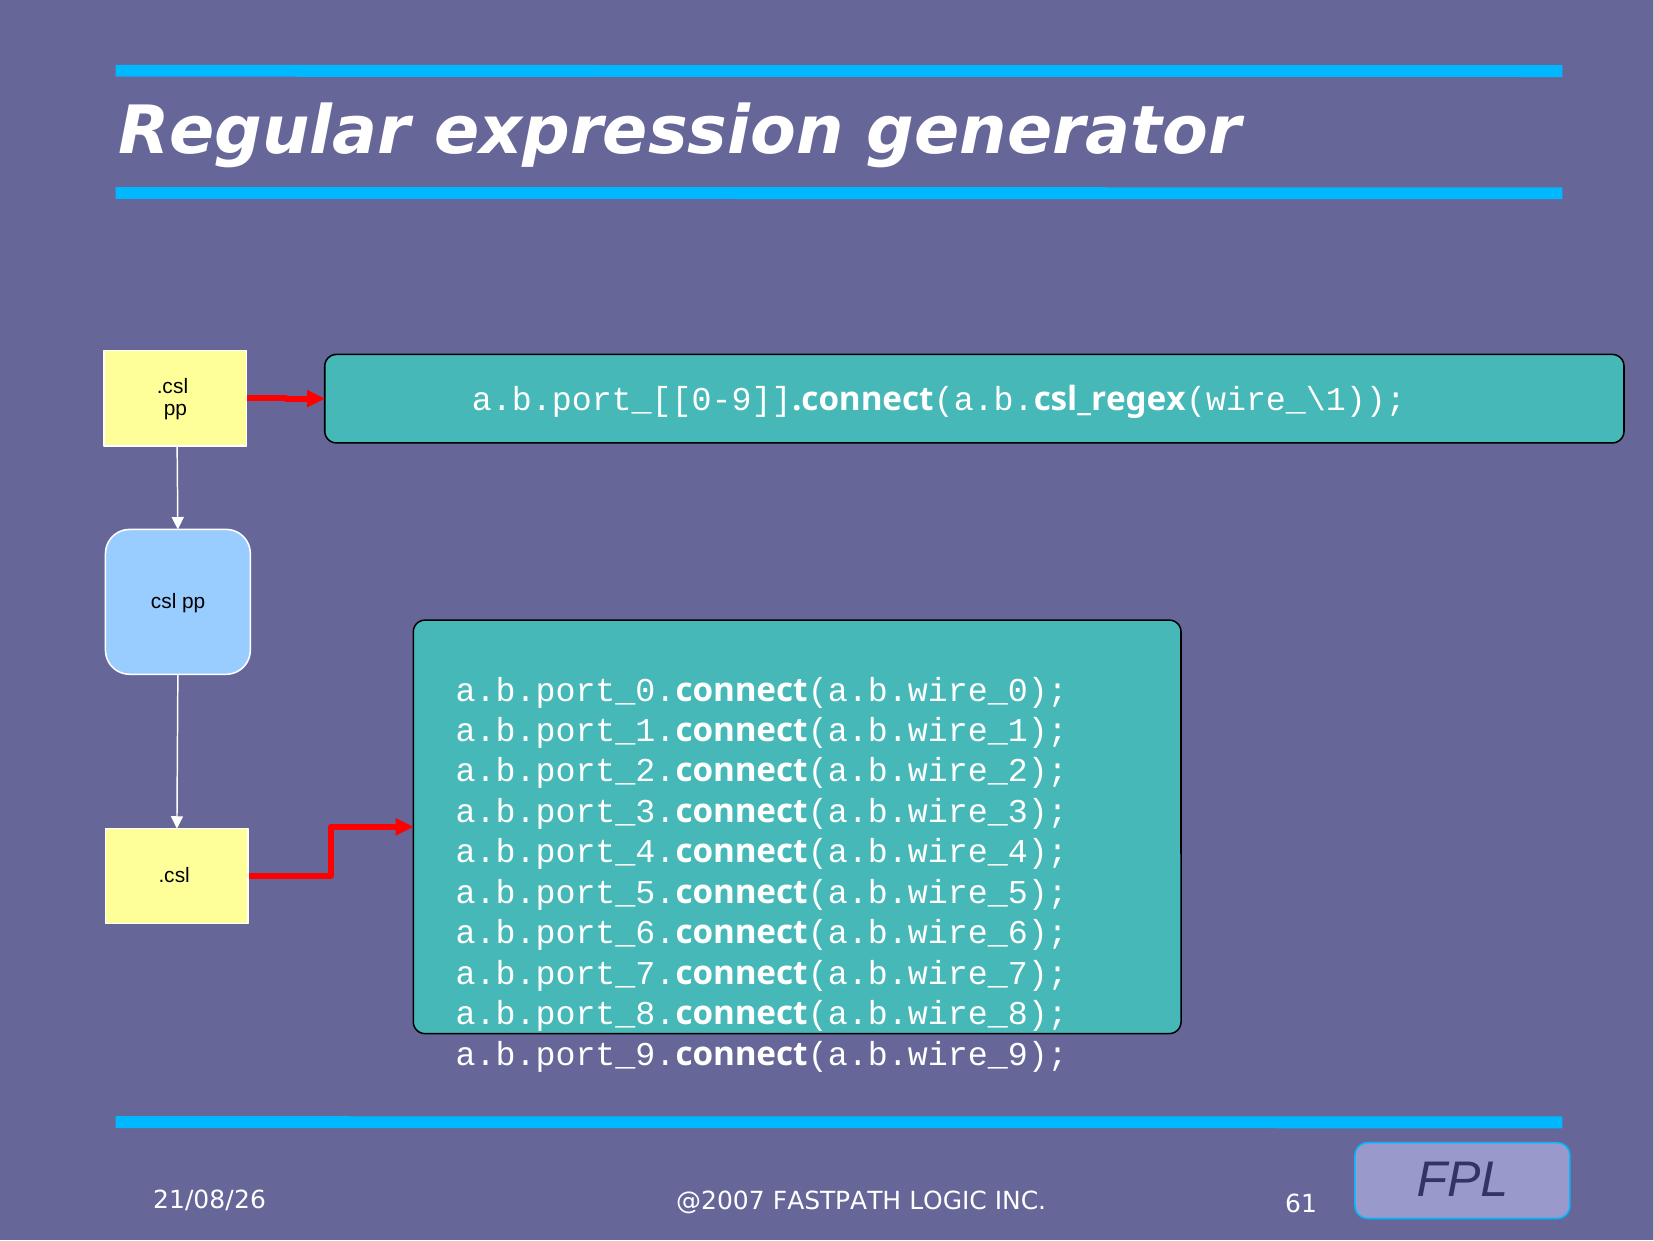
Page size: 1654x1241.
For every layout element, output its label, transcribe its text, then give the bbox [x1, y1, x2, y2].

text_box .csl pp [104, 350, 247, 446]
text_box a.b.port_0.connect(a.b.wire_0); a.b.port_1.connect(a.b.wire_1); a.b.port_2.connect(a.b.wire_2); a.b.port_3.connect(a.b.wire_3); a.b.port_4.connect(a.b.wire_4); a.b.port_5.connect(a.b.wire_5); a.b.port_6.connect(a.b.wire_6); a.b.port_7.connect(a.b.wire_7); a.b.port_8.connect(a.b.wire_8); a.b.port_9.connect(a.b.wire_9); [413, 620, 1182, 1034]
title Regular expression generator [118, 41, 1531, 220]
text_box csl pp [105, 529, 251, 675]
text_box a.b.port_[[0-9]].connect(a.b.csl_regex(wire_\1)); [324, 354, 1625, 443]
text_box .csl [105, 828, 249, 924]
